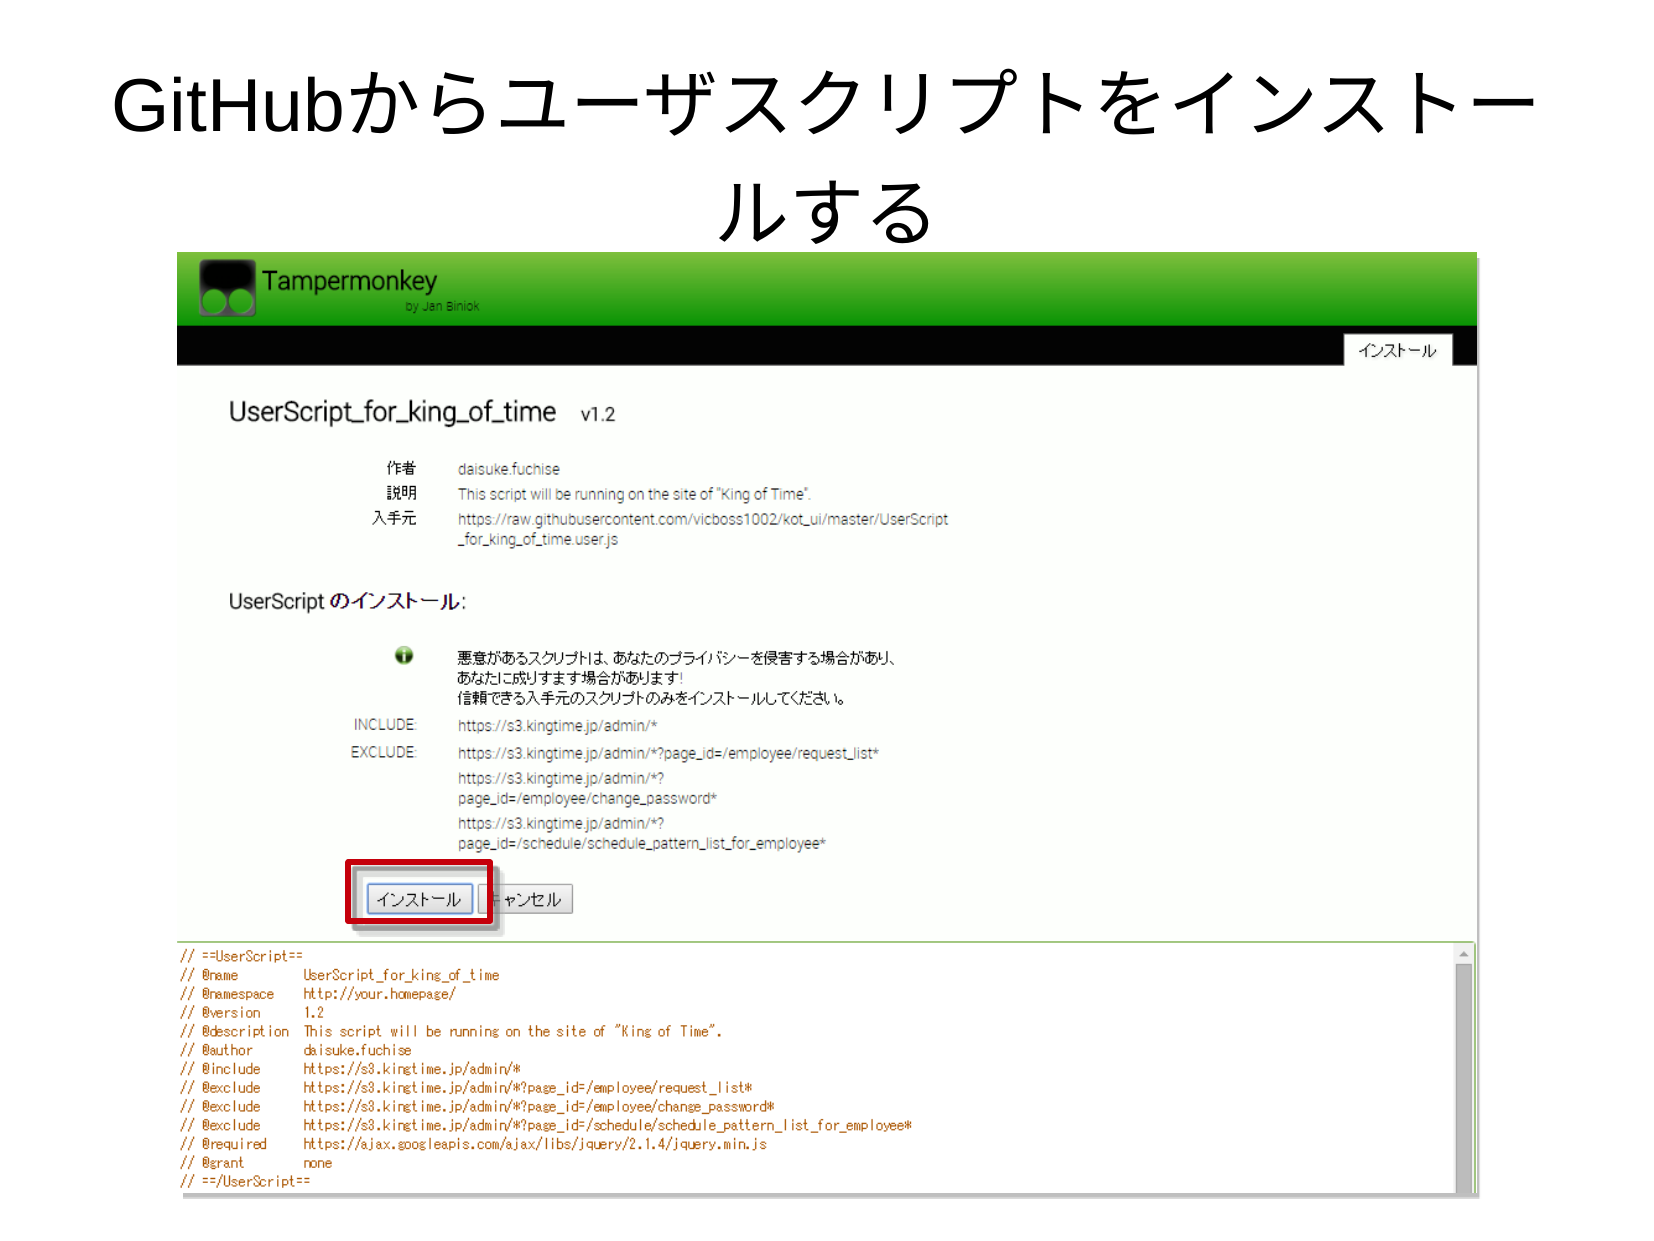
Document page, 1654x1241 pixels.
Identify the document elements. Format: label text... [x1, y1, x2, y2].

title GitHubからユーザスクリプトをインストールする [82, 49, 1571, 257]
picture [177, 257, 1477, 1193]
